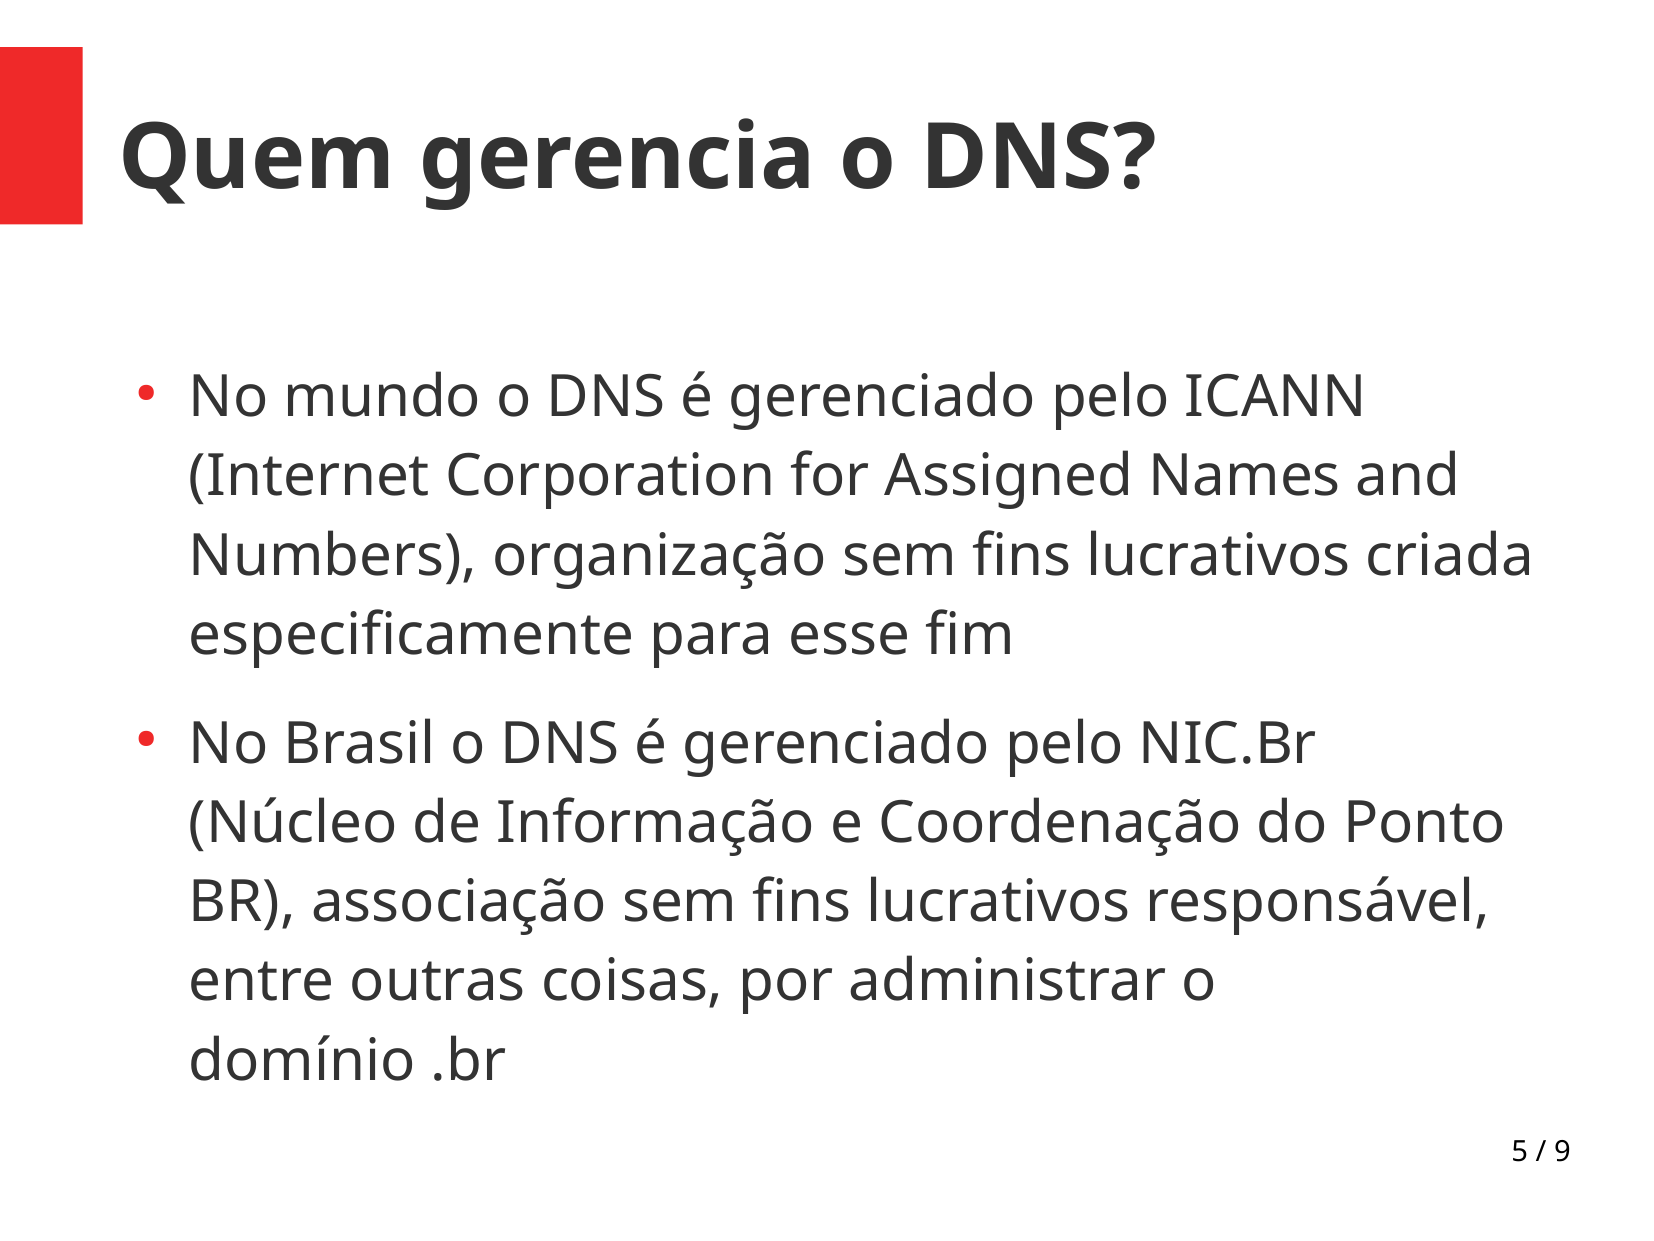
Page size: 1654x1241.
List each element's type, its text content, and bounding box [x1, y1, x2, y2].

title Quem gerencia o DNS? [118, 49, 1571, 257]
list No mundo o DNS é gerenciado pelo ICANN (Internet Corporation for Assigned Names and Numbers), organização sem fins lucrativos criada especificamente para esse fim No Brasil o DNS é gerenciado pelo NIC.Br (Núcleo de Informação e Coordenação do Ponto BR), associação sem fins lucrativos responsável, entre outras coisas, por administrar o domínio .br [118, 354, 1536, 1074]
